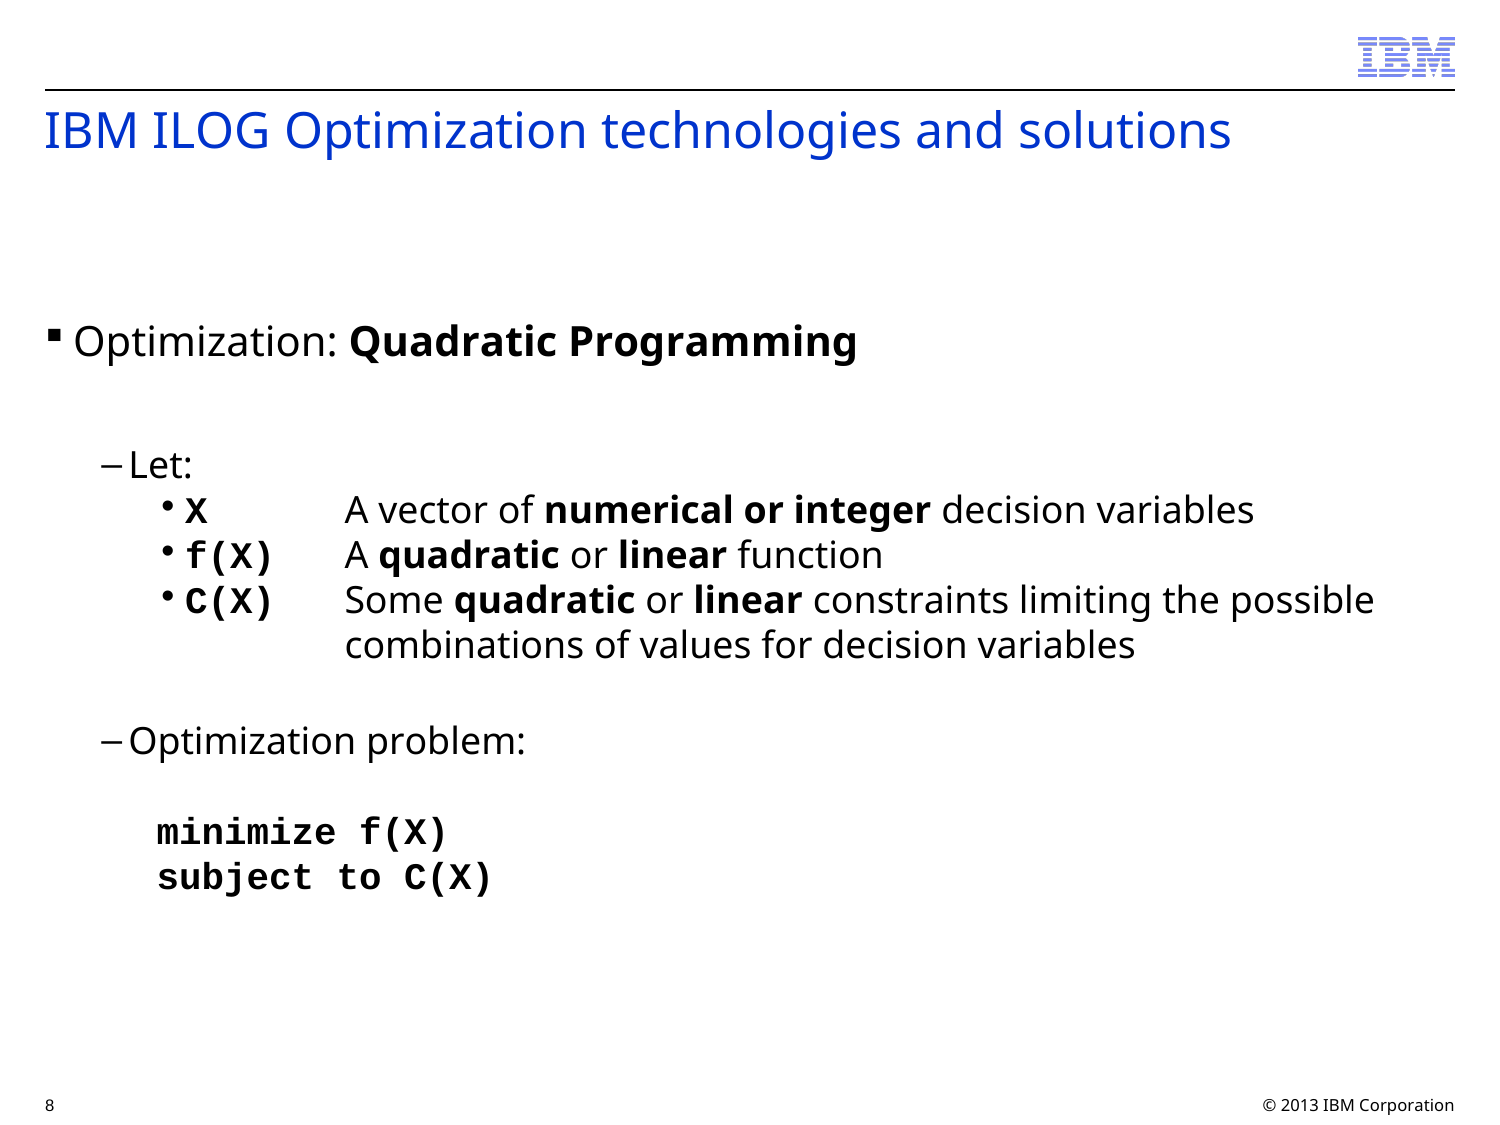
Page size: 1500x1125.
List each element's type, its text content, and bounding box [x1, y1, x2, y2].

list Optimization: Quadratic Programming Let: X A vector of numerical or integer decision variables f(X) A quadratic or linear function C(X) Some quadratic or linear constraints limiting the possible combinations of values for decision variables Optimization problem: minimize f(X) subject to C(X) [29, 307, 1455, 1043]
title IBM ILOG Optimization technologies and solutions [29, 97, 1455, 203]
picture [1358, 37, 1455, 77]
